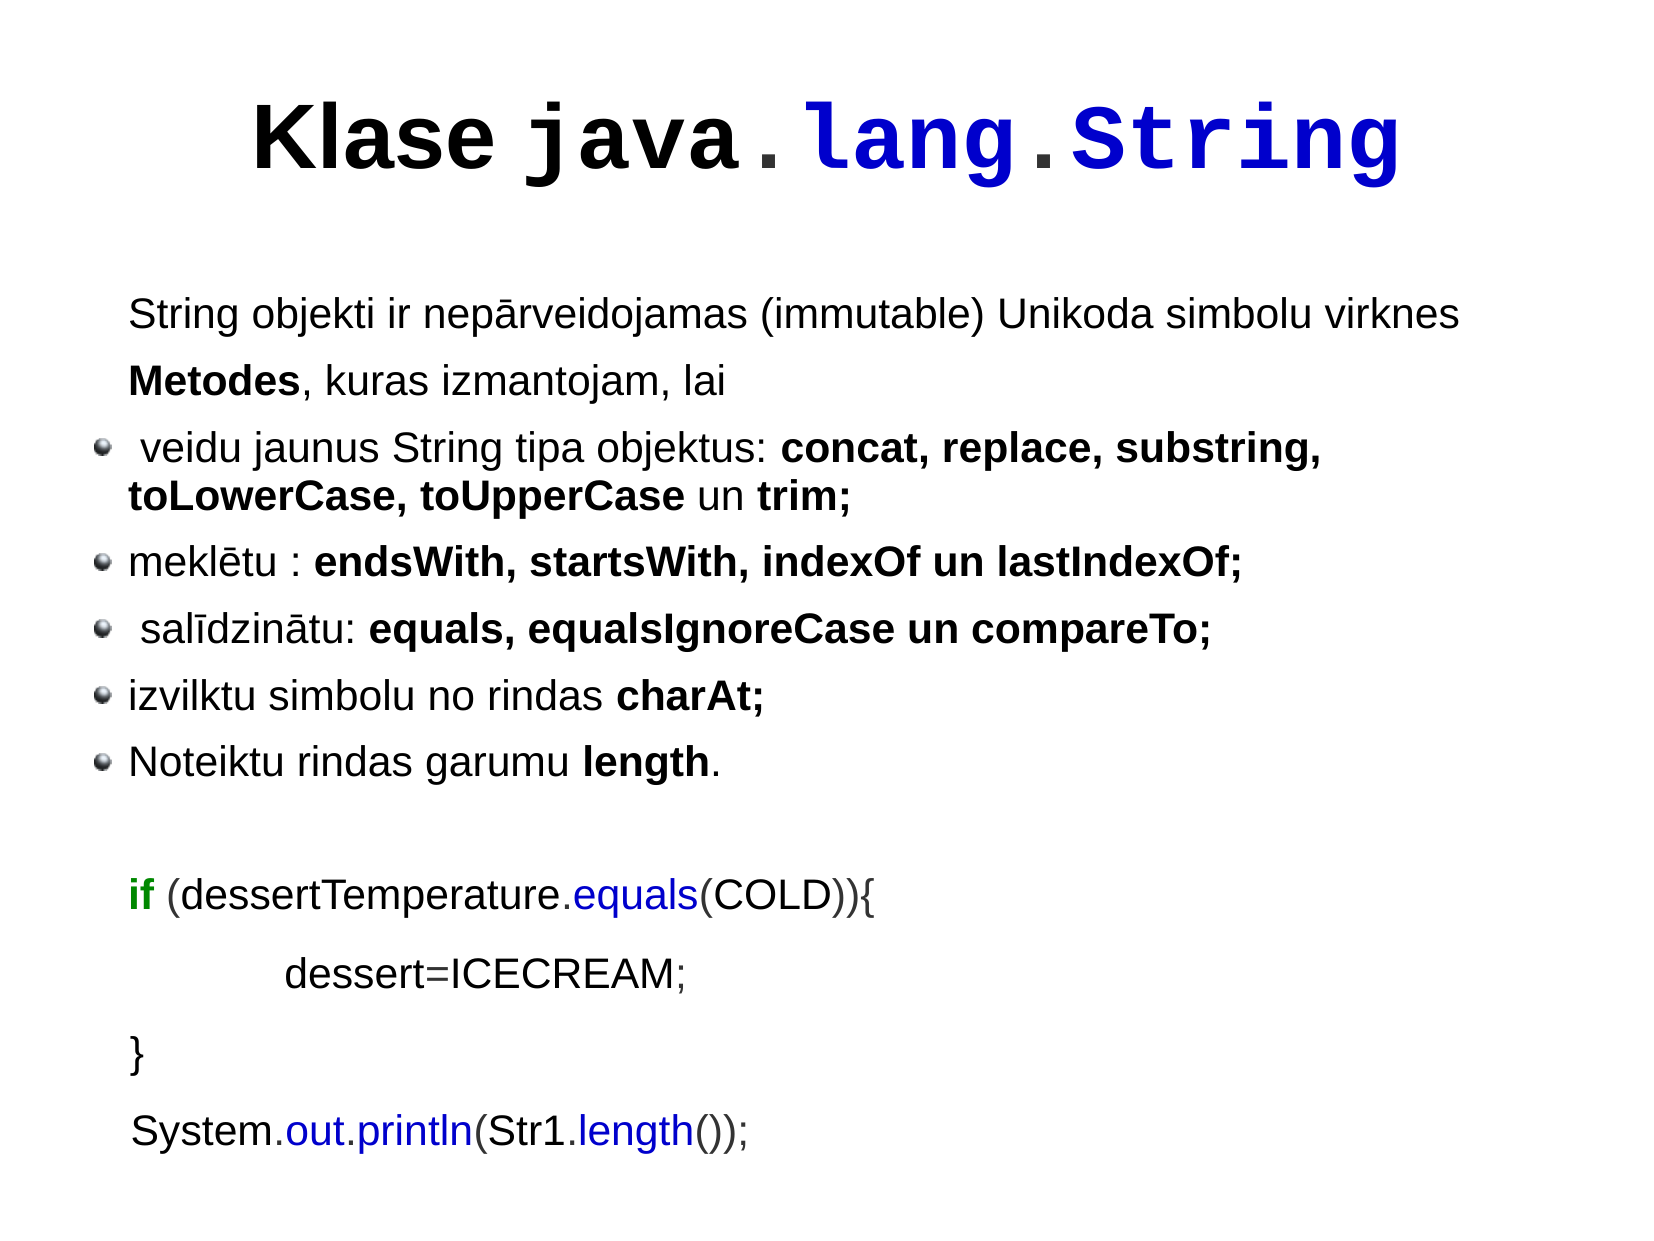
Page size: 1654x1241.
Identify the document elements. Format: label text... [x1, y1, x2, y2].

list String objekti ir nepārveidojamas (immutable) Unikoda simbolu virknes Metodes, kuras izmantojam, lai veidu jaunus String tipa objektus: concat, replace, substring, toLowerCase, toUpperCase un trim; meklētu : endsWith, startsWith, indexOf un lastIndexOf; salīdzinātu: equals, equalsIgnoreCase un compareTo; izvilktu simbolu no rindas charAt; Noteiktu rindas garumu length. if (dessertTemperature.equals(COLD)){ dessert=ICECREAM; } System.out.println(Str1.length()); [82, 290, 1538, 1158]
title Klase java.lang.String [82, 49, 1571, 257]
